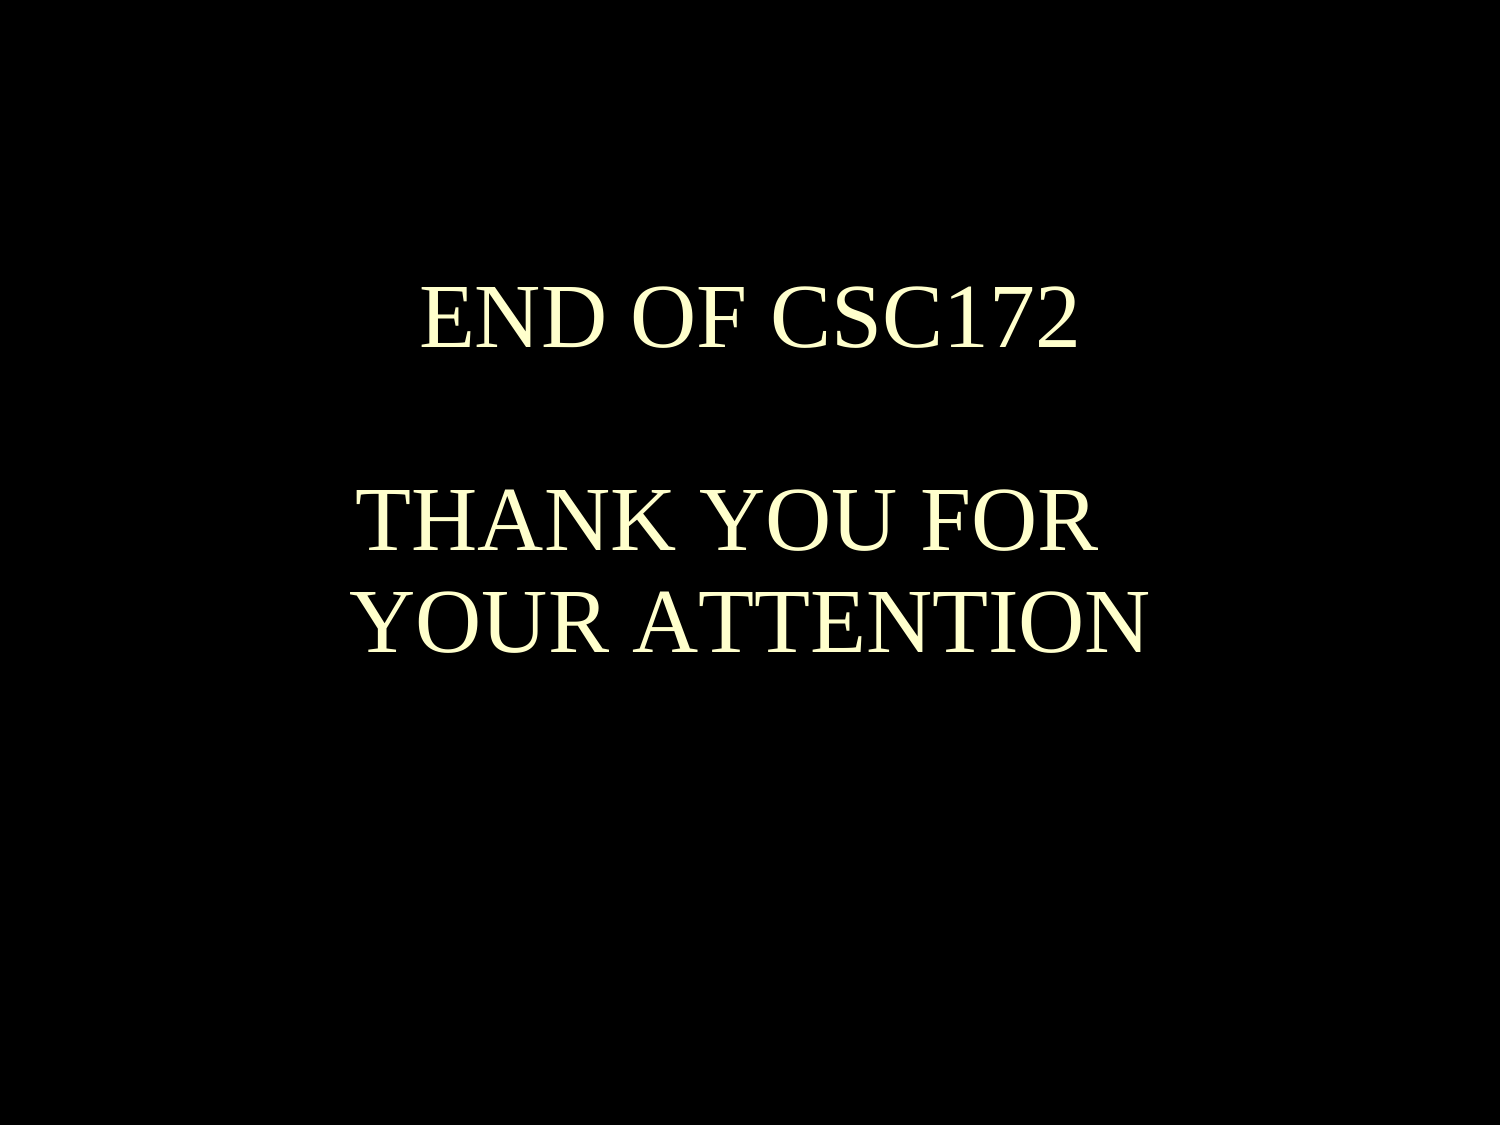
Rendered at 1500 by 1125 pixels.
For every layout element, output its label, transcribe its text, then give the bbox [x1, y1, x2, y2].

title END OF CSC172 THANK YOU FOR YOUR ATTENTION [22, 149, 1480, 788]
